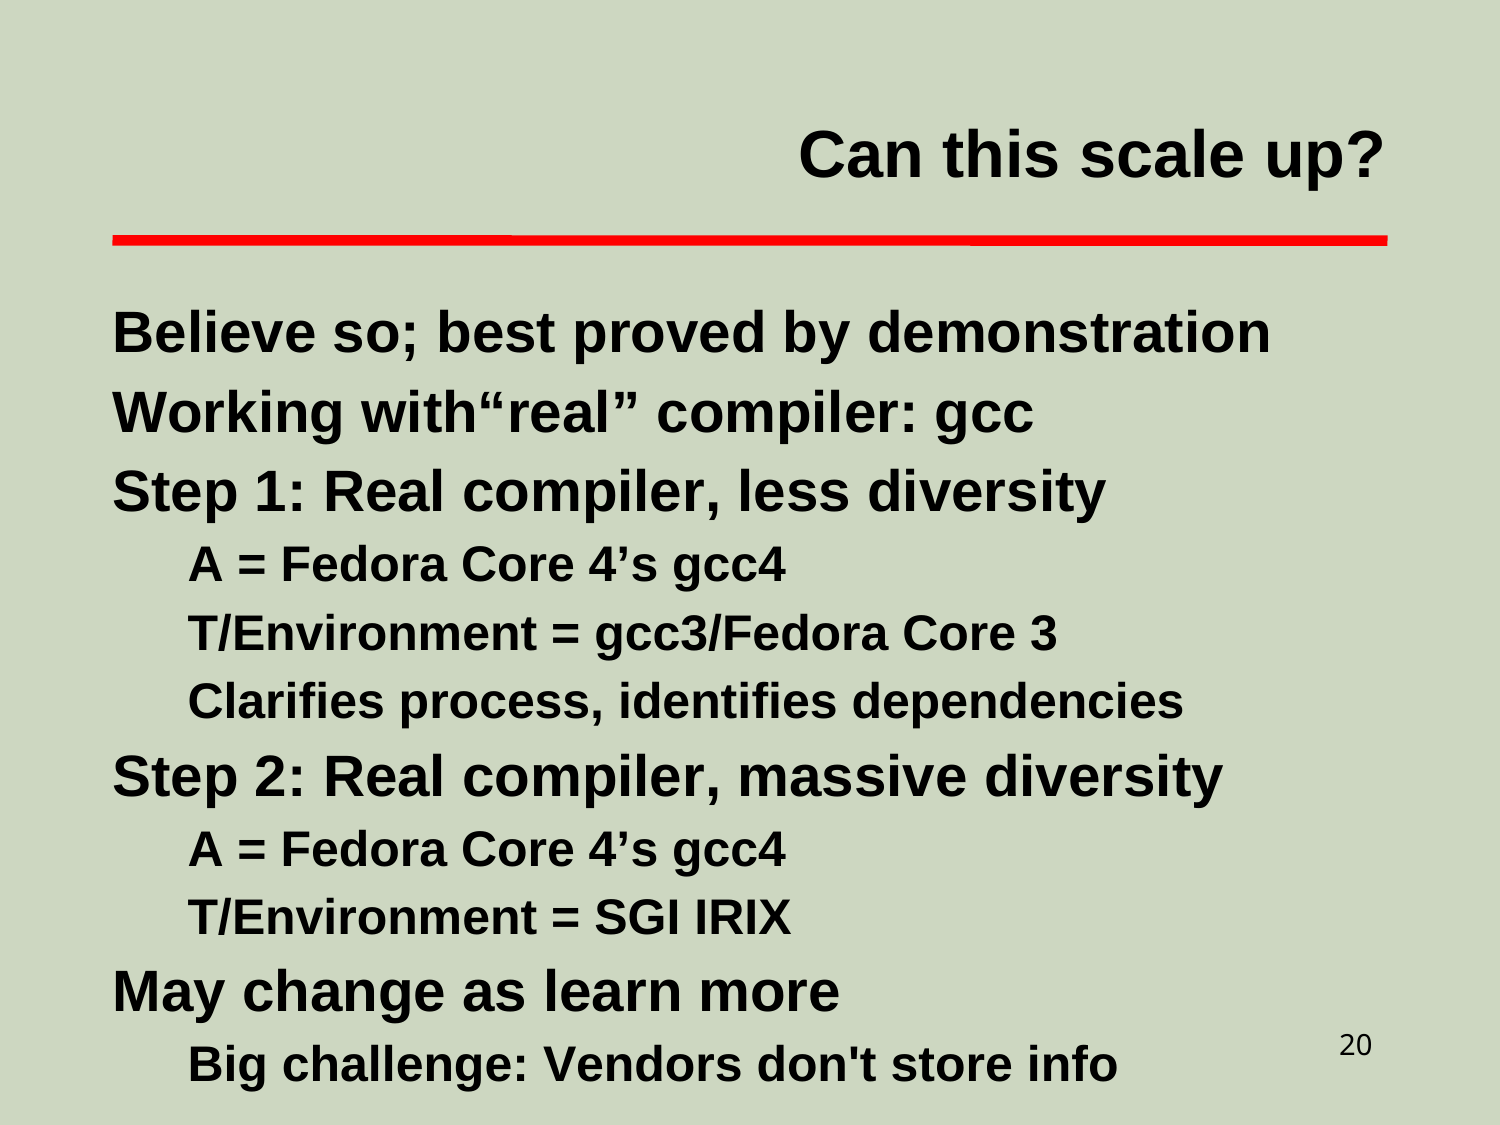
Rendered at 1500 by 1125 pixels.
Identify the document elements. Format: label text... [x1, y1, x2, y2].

title Can this scale up? [124, 85, 1387, 223]
list Believe so; best proved by demonstration Working with“real” compiler: gcc Step 1: Real compiler, less diversity A = Fedora Core 4’s gcc4 T/Environment = gcc3/Fedora Core 3 Clarifies process, identifies dependencies Step 2: Real compiler, massive diversity A = Fedora Core 4’s gcc4 T/Environment = SGI IRIX May change as learn more Big challenge: Vendors don't store info [112, 299, 1387, 1108]
